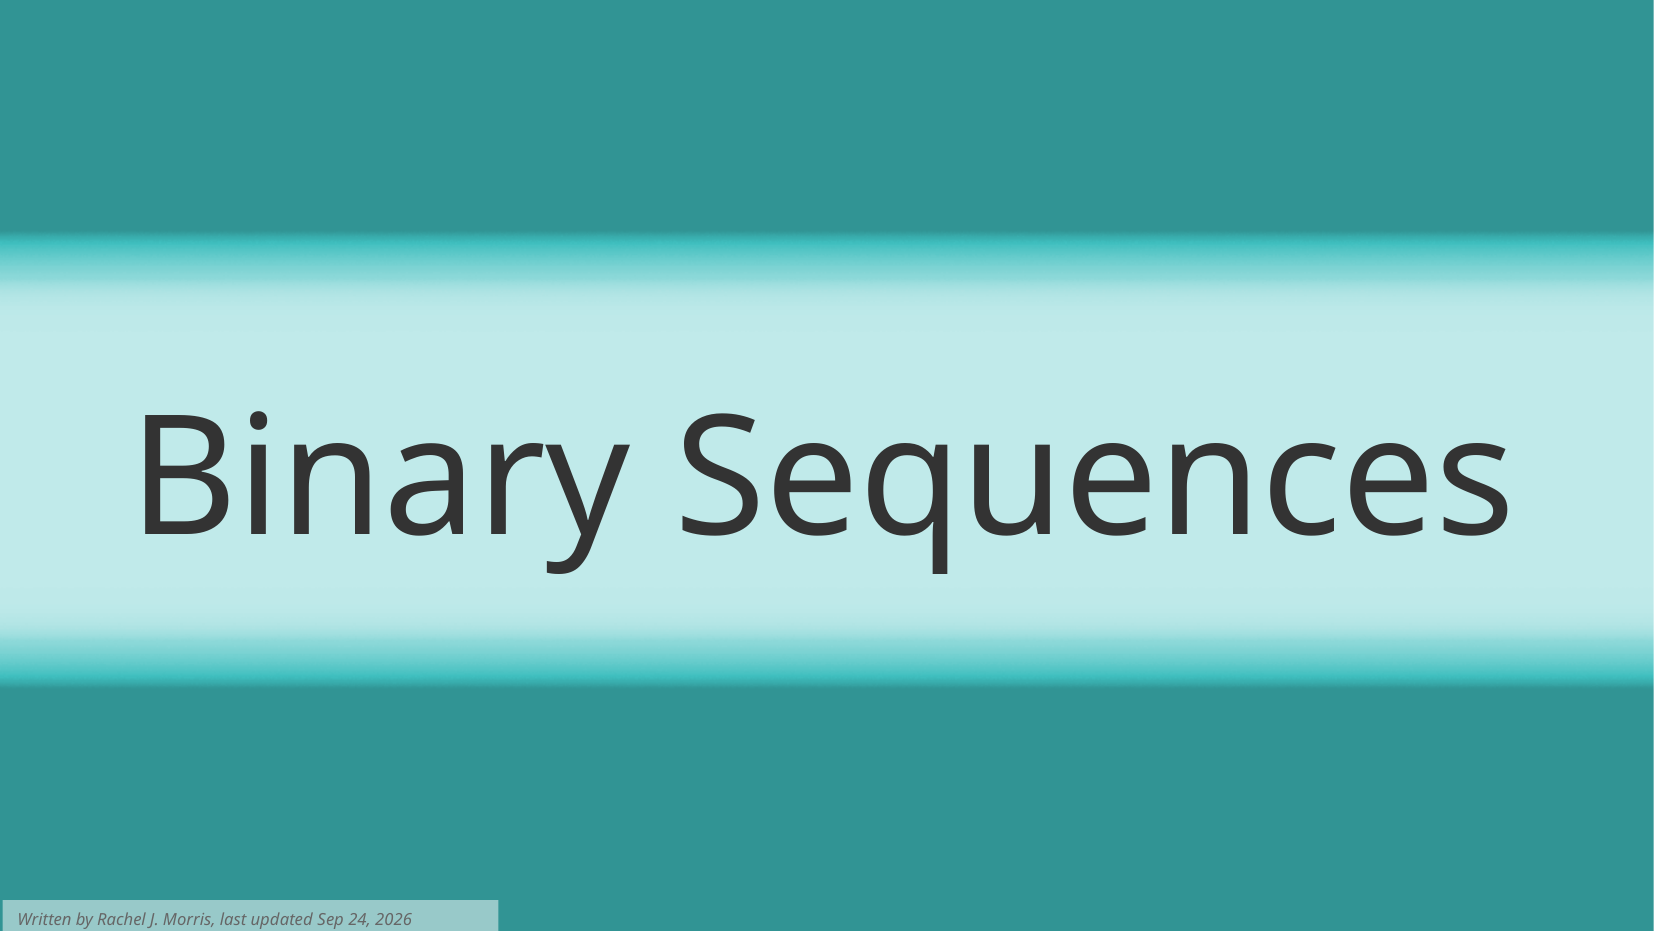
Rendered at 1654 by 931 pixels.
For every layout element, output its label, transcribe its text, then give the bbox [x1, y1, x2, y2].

picture [0, 0, 1654, 931]
title Binary Sequences [64, 60, 1582, 879]
text_box Written by Rachel J. Morris, last updated Jan 16, 2018 [2, 900, 499, 931]
